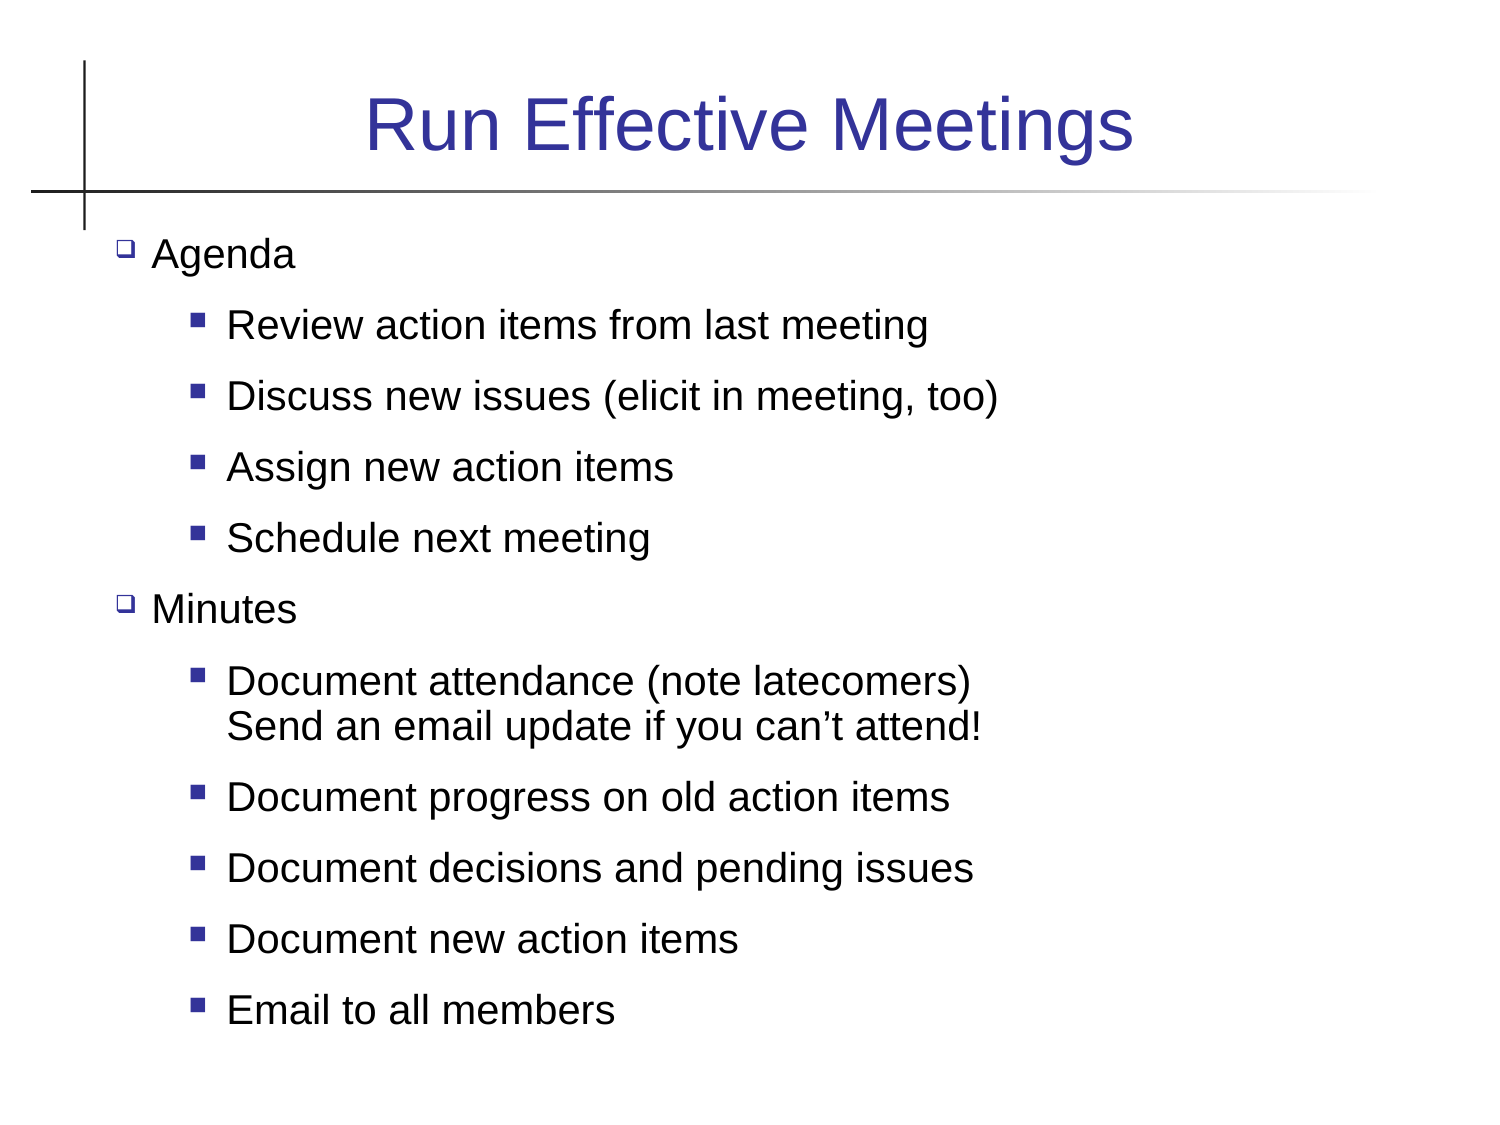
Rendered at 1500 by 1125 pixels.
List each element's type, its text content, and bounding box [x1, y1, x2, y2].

list Agenda Review action items from last meeting Discuss new issues (elicit in meeting, too) Assign new action items Schedule next meeting Minutes Document attendance (note latecomers) Send an email update if you can’t attend! Document progress on old action items Document decisions and pending issues Document new action items Email to all members [100, 224, 1400, 1096]
title Run Effective Meetings [100, 30, 1400, 173]
